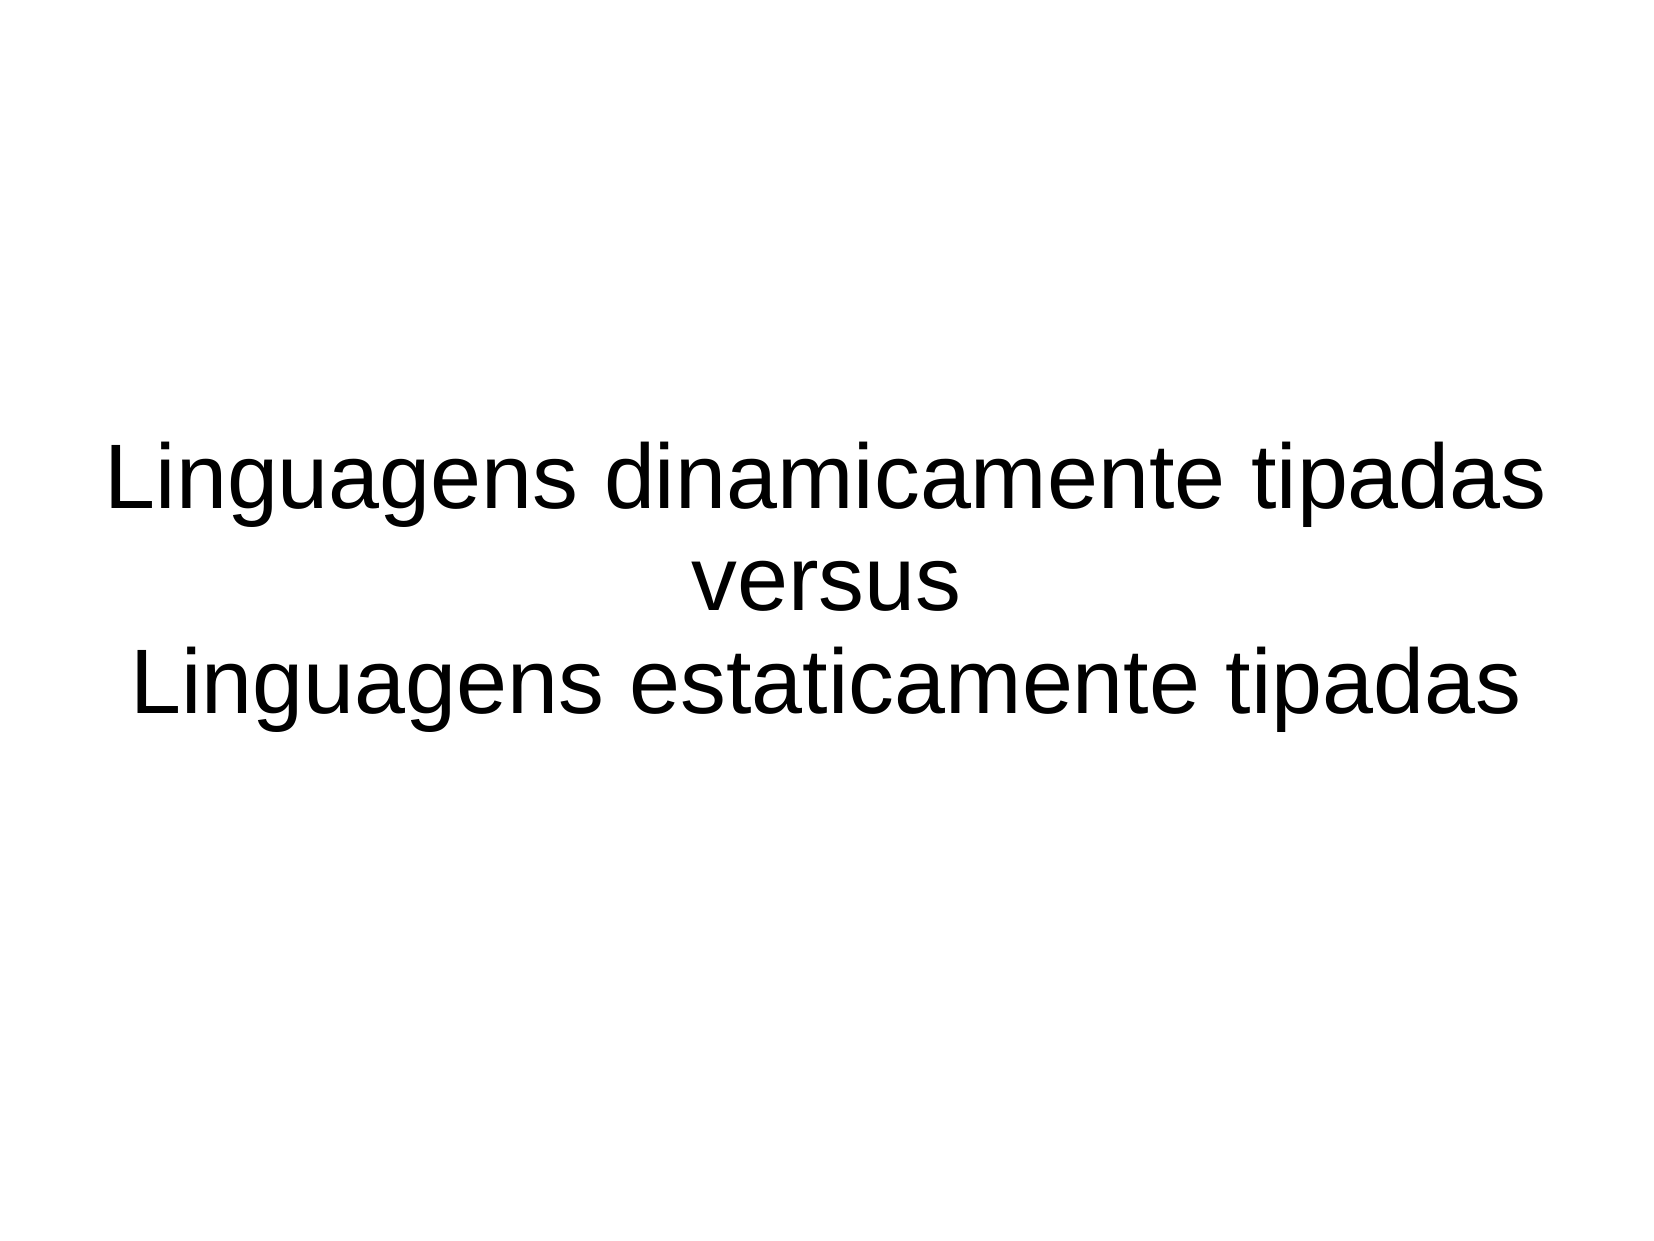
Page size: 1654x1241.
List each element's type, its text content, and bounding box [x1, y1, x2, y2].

subtitle Linguagens dinamicamente tipadas versus Linguagens estaticamente tipadas [82, 49, 1571, 1109]
